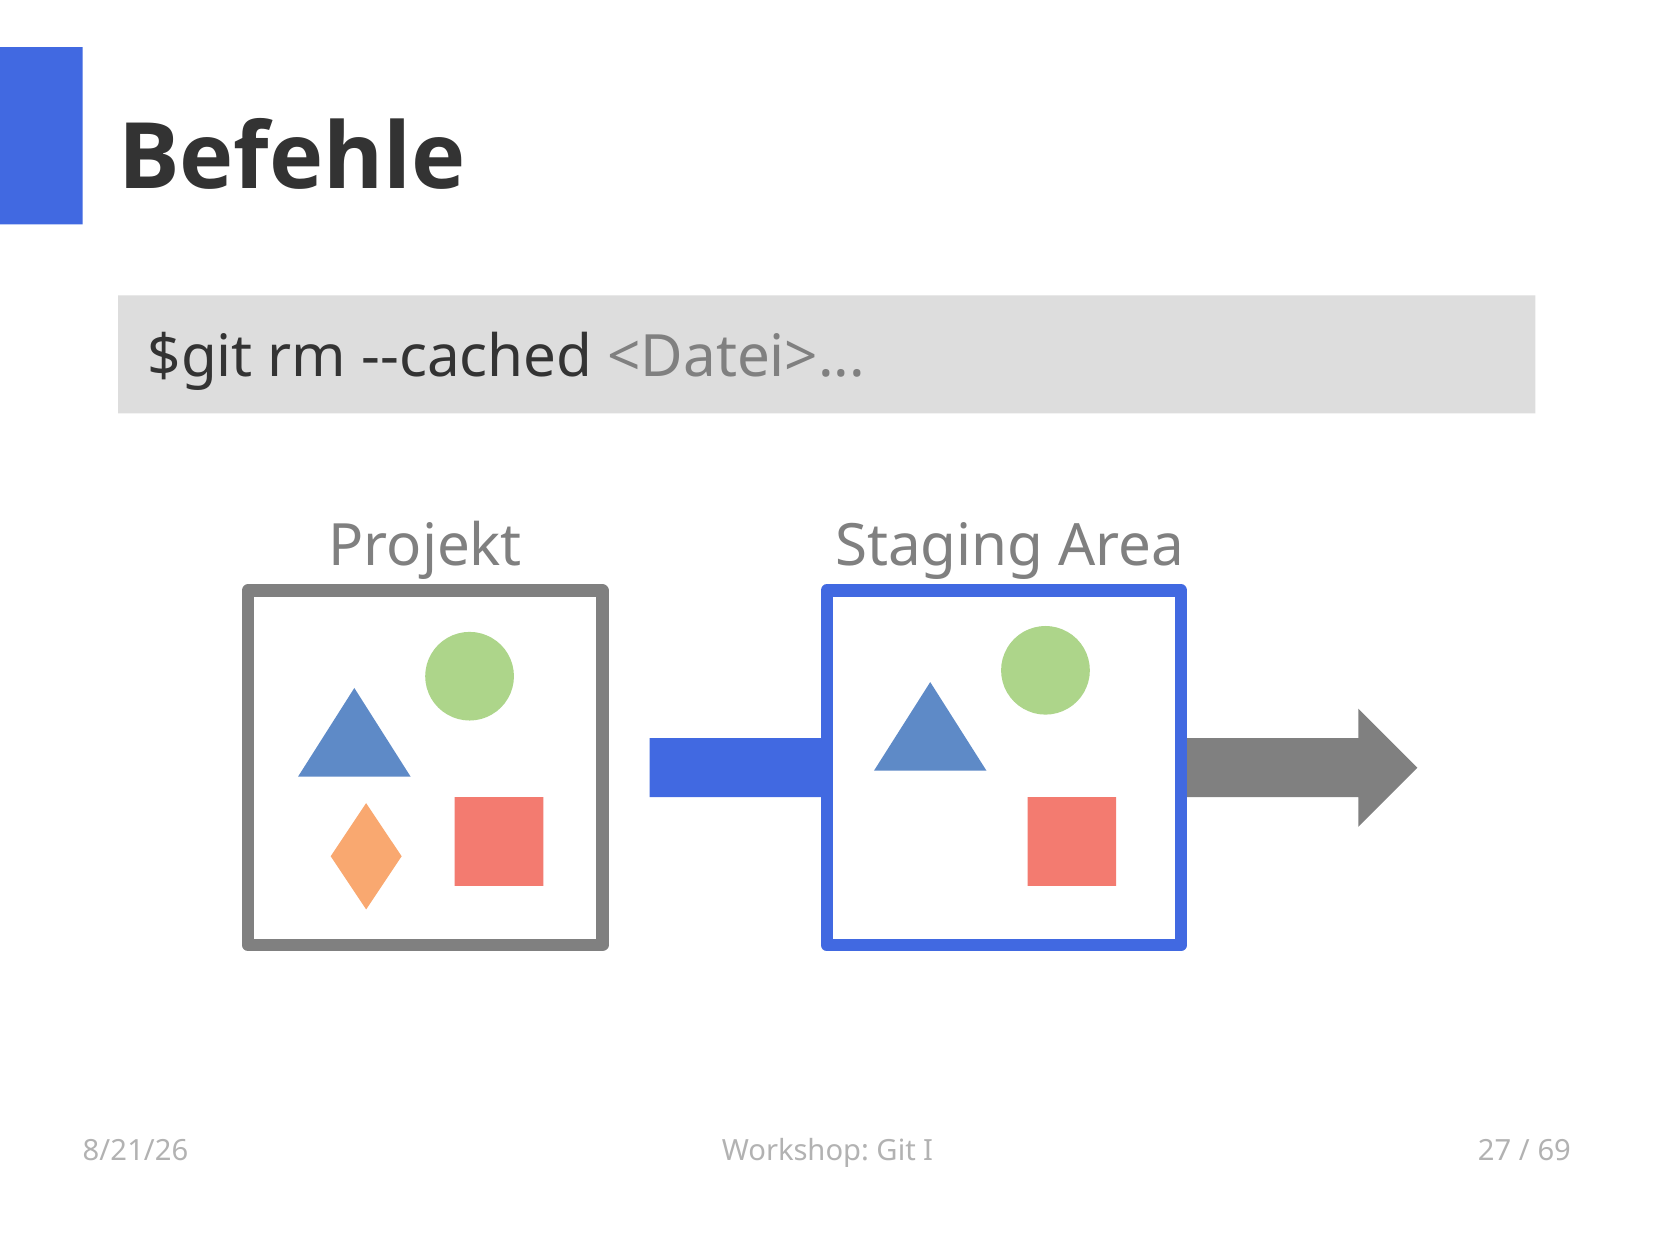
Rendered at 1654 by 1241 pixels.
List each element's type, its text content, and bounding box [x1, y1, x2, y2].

list $git rm --cached <Datei>... [118, 295, 1536, 414]
text_box Staging Area [803, 496, 1217, 591]
text_box [425, 631, 514, 721]
text_box [1187, 708, 1418, 827]
text_box [649, 738, 821, 798]
text_box [330, 803, 402, 910]
text_box [873, 682, 987, 771]
text_box Projekt [248, 496, 603, 591]
title Befehle [118, 49, 1571, 257]
text_box [298, 687, 411, 777]
text_box [454, 797, 544, 886]
text_box [1001, 625, 1090, 715]
text_box [1027, 797, 1117, 886]
